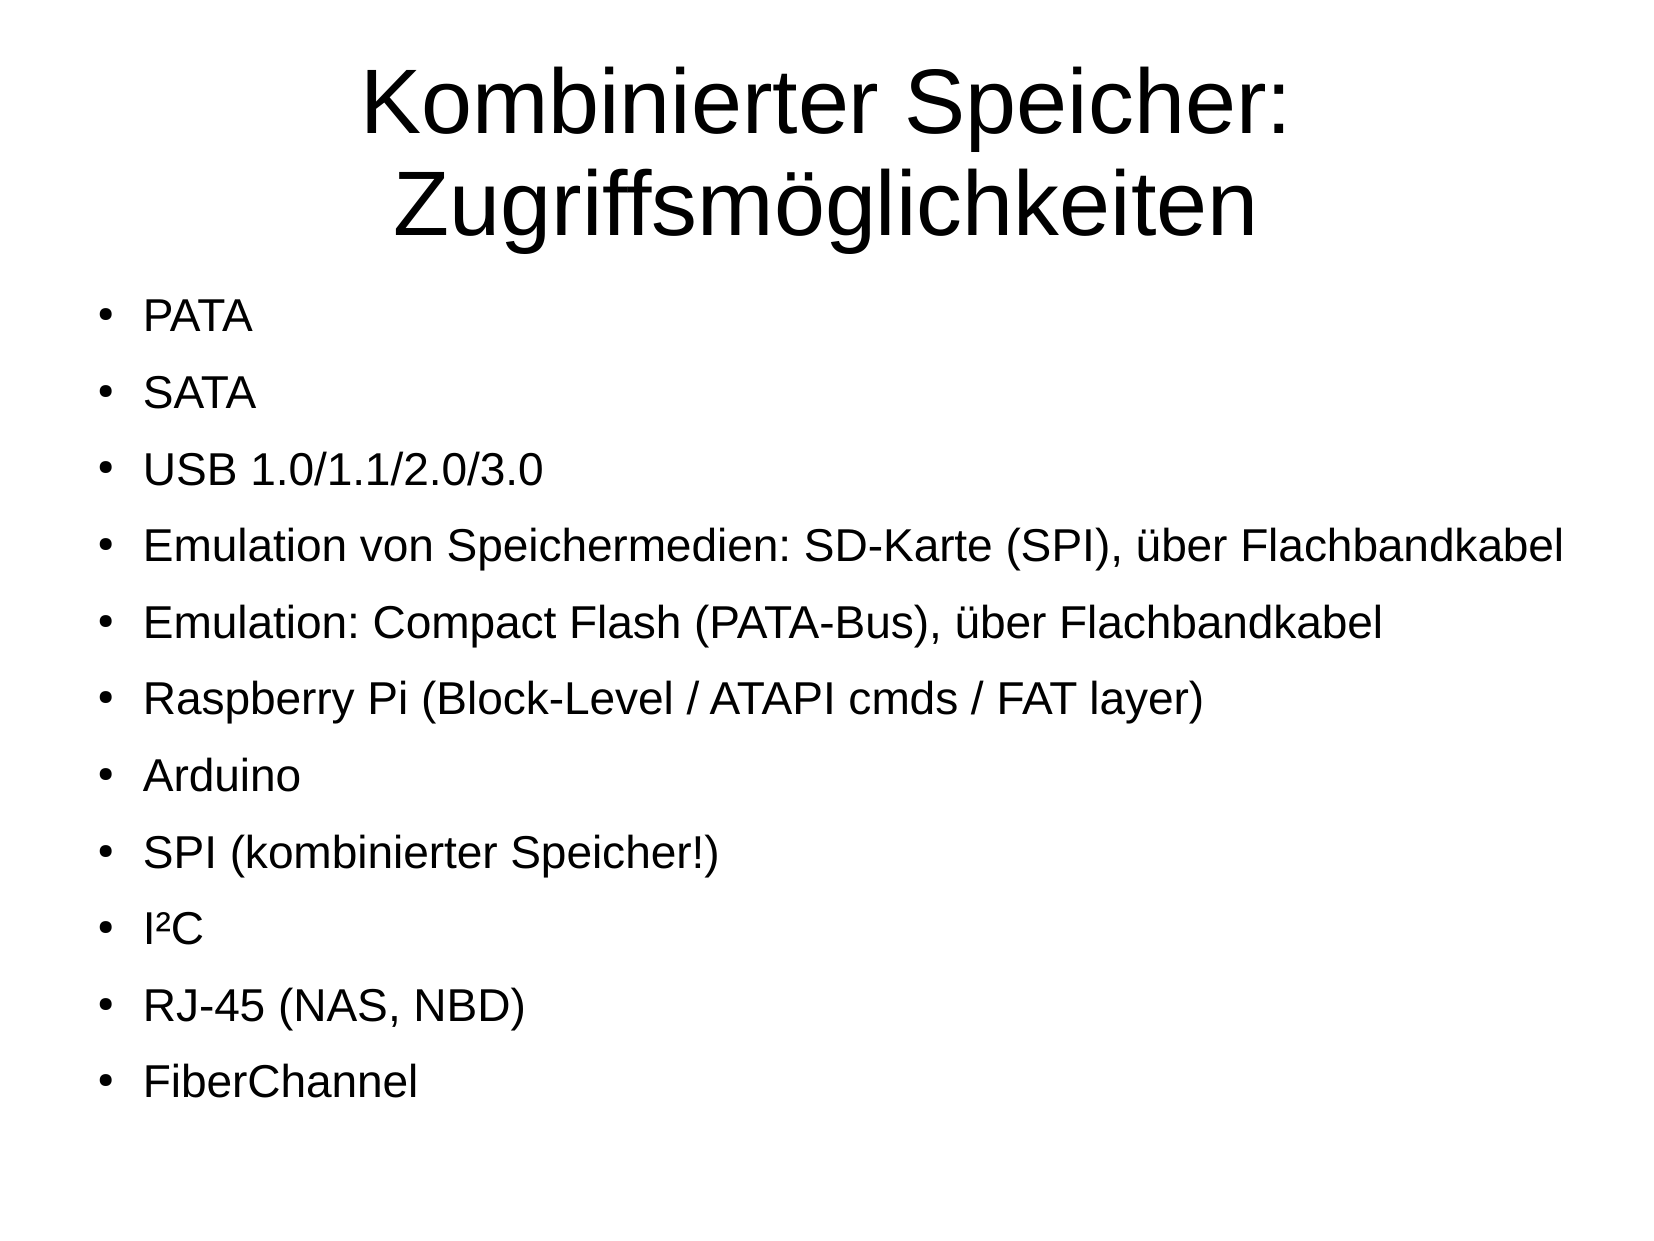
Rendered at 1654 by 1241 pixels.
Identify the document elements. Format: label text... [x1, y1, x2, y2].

list PATA SATA USB 1.0/1.1/2.0/3.0 Emulation von Speichermedien: SD-Karte (SPI), über Flachbandkabel Emulation: Compact Flash (PATA-Bus), über Flachbandkabel Raspberry Pi (Block-Level / ATAPI cmds / FAT layer) Arduino SPI (kombinierter Speicher!) I²C RJ-45 (NAS, NBD) FiberChannel [82, 290, 1571, 1158]
title Kombinierter Speicher: Zugriffsmöglichkeiten [82, 49, 1571, 257]
